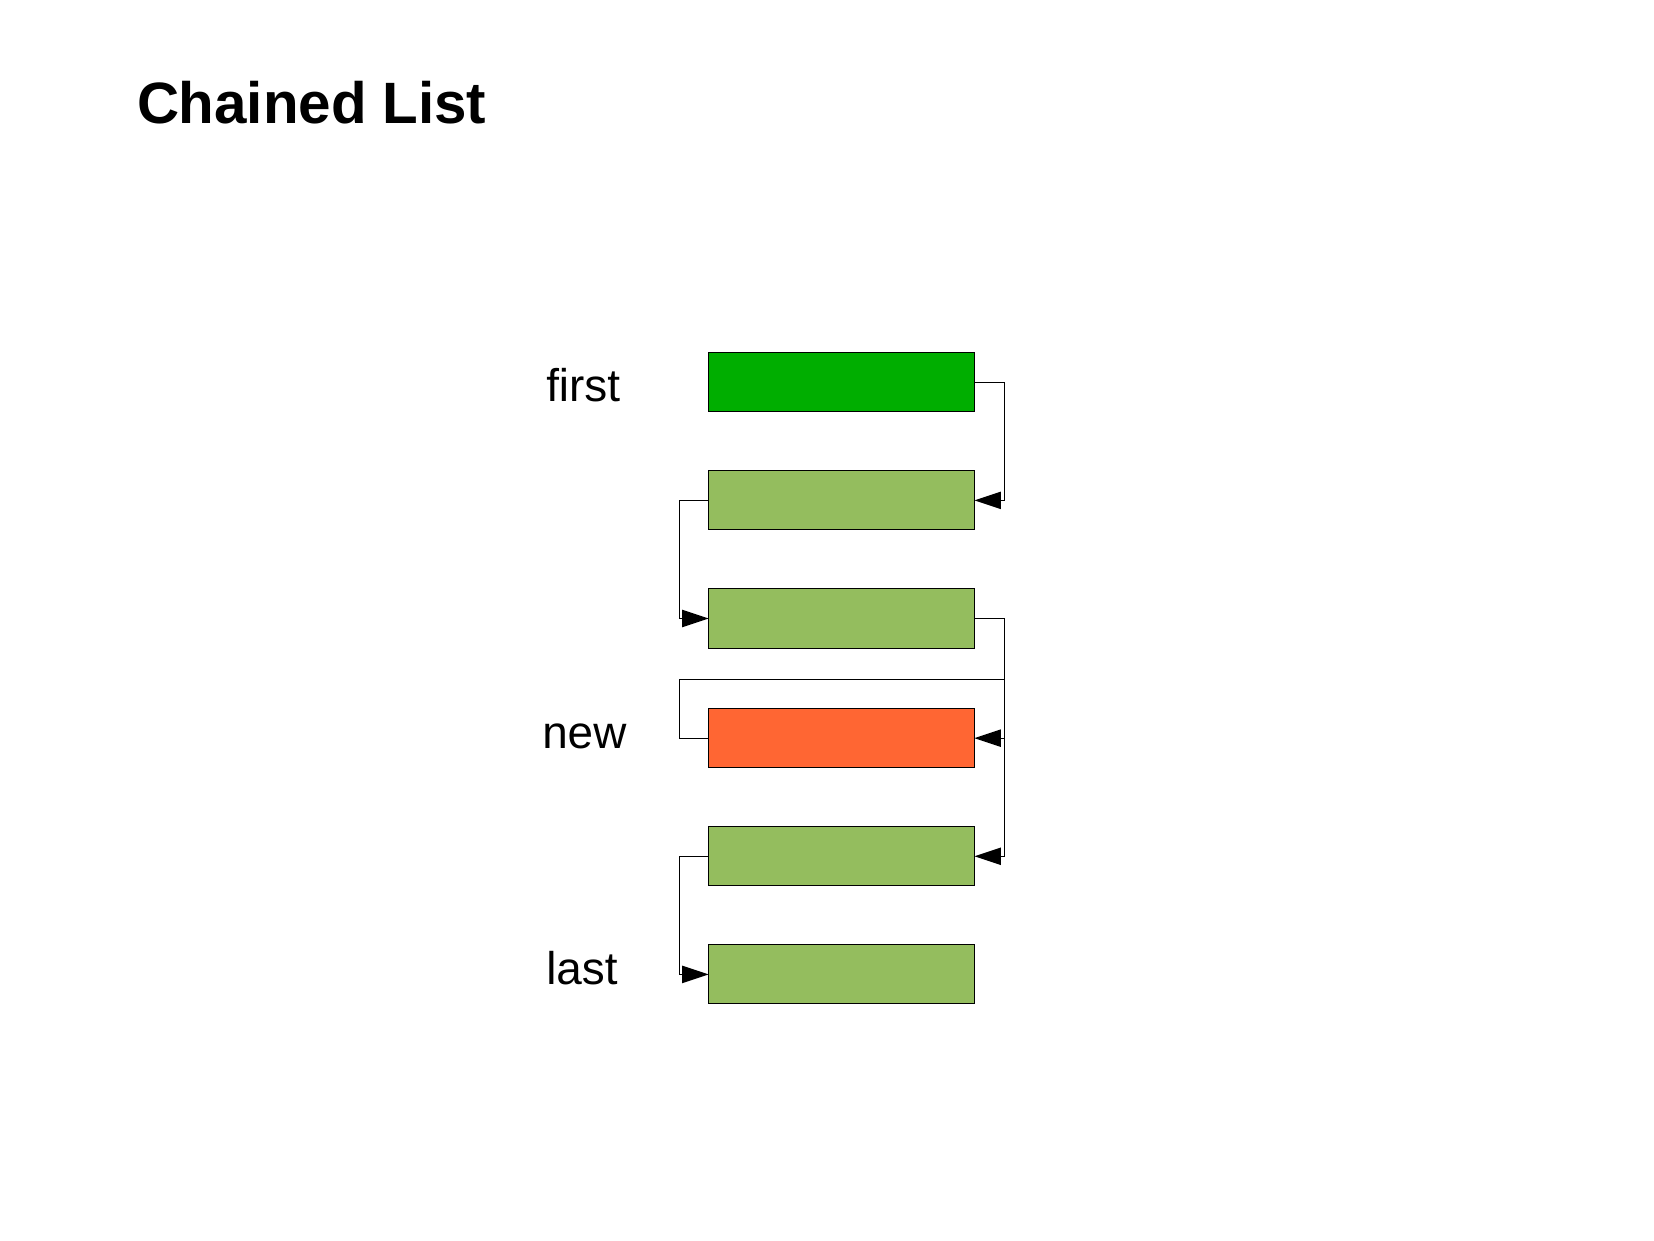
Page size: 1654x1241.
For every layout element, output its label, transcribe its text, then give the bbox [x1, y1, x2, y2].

text_box Chained List [122, 63, 502, 144]
text_box [708, 708, 975, 768]
text_box [708, 470, 975, 530]
text_box [708, 352, 975, 412]
text_box first [531, 352, 684, 419]
text_box last [531, 935, 684, 1003]
text_box [708, 944, 975, 1004]
text_box new [527, 699, 680, 766]
text_box [708, 826, 975, 886]
text_box [708, 588, 975, 649]
